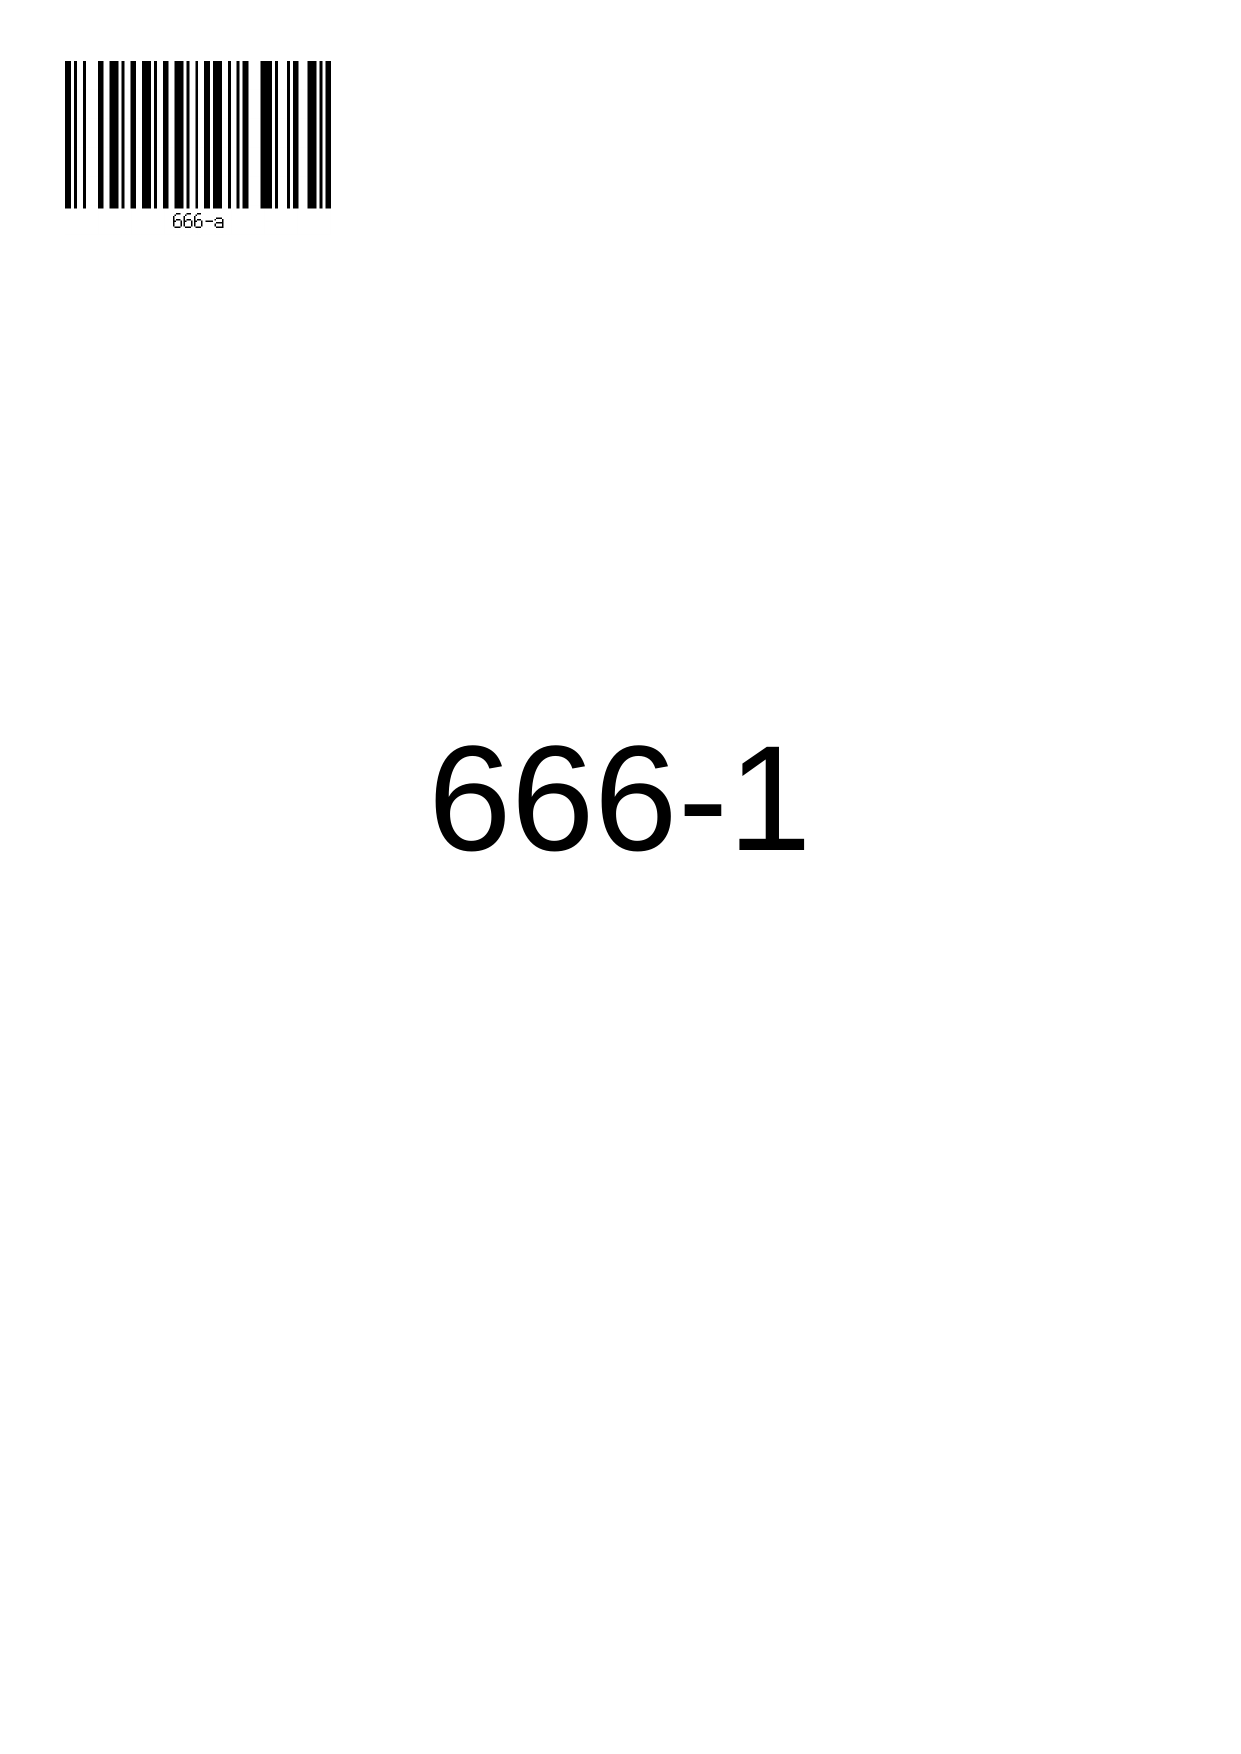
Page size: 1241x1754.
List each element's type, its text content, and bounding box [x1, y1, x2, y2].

picture [65, 61, 331, 235]
text_box 666-1 [59, 640, 1182, 957]
